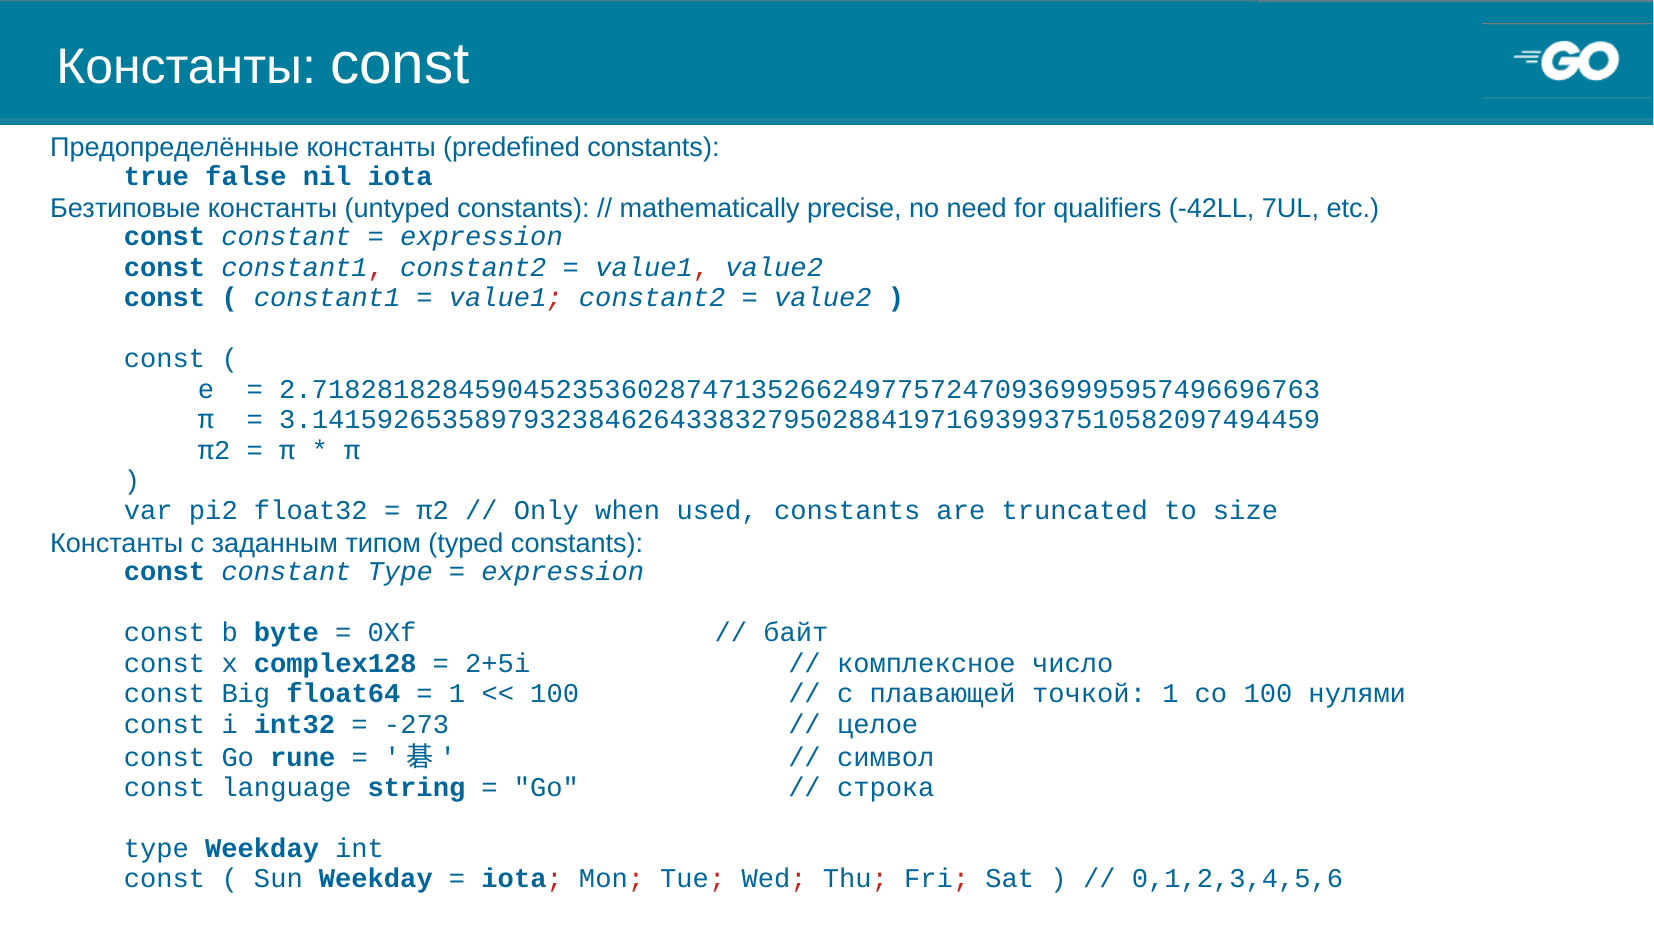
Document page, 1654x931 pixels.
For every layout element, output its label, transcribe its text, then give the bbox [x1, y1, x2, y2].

text_box Предопределённые константы (predefined constants): true false nil iota Безтиповые константы (untyped constants): // mathematically precise, no need for qualifiers (-42LL, 7UL, etc.) const constant = expression const constant1, constant2 = value1, value2 const ( constant1 = value1; constant2 = value2 ) const ( e = 2.71828182845904523536028747135266249775724709369995957496696763 π = 3.14159265358979323846264338327950288419716939937510582097494459 π2 = π * π ) var pi2 float32 = π2 // Only when used, constants are truncated to size Константы с заданным типом (typed constants): const constant Type = expression const b byte = 0Xf // байт const x complex128 = 2+5i // комплексное число const Big float64 = 1 << 100 // с плавающей точкой: 1 со 100 нулями const i int32 = -273 // целое const Go rune = '碁' // символ const language string = "Go" // строка type Weekday int const ( Sun Weekday = iota; Mon; Tue; Wed; Thu; Fri; Sat ) // 0,1,2,3,4,5,6 [35, 124, 1619, 904]
text_box Константы: const [41, 23, 1495, 104]
picture [1542, 41, 1619, 81]
